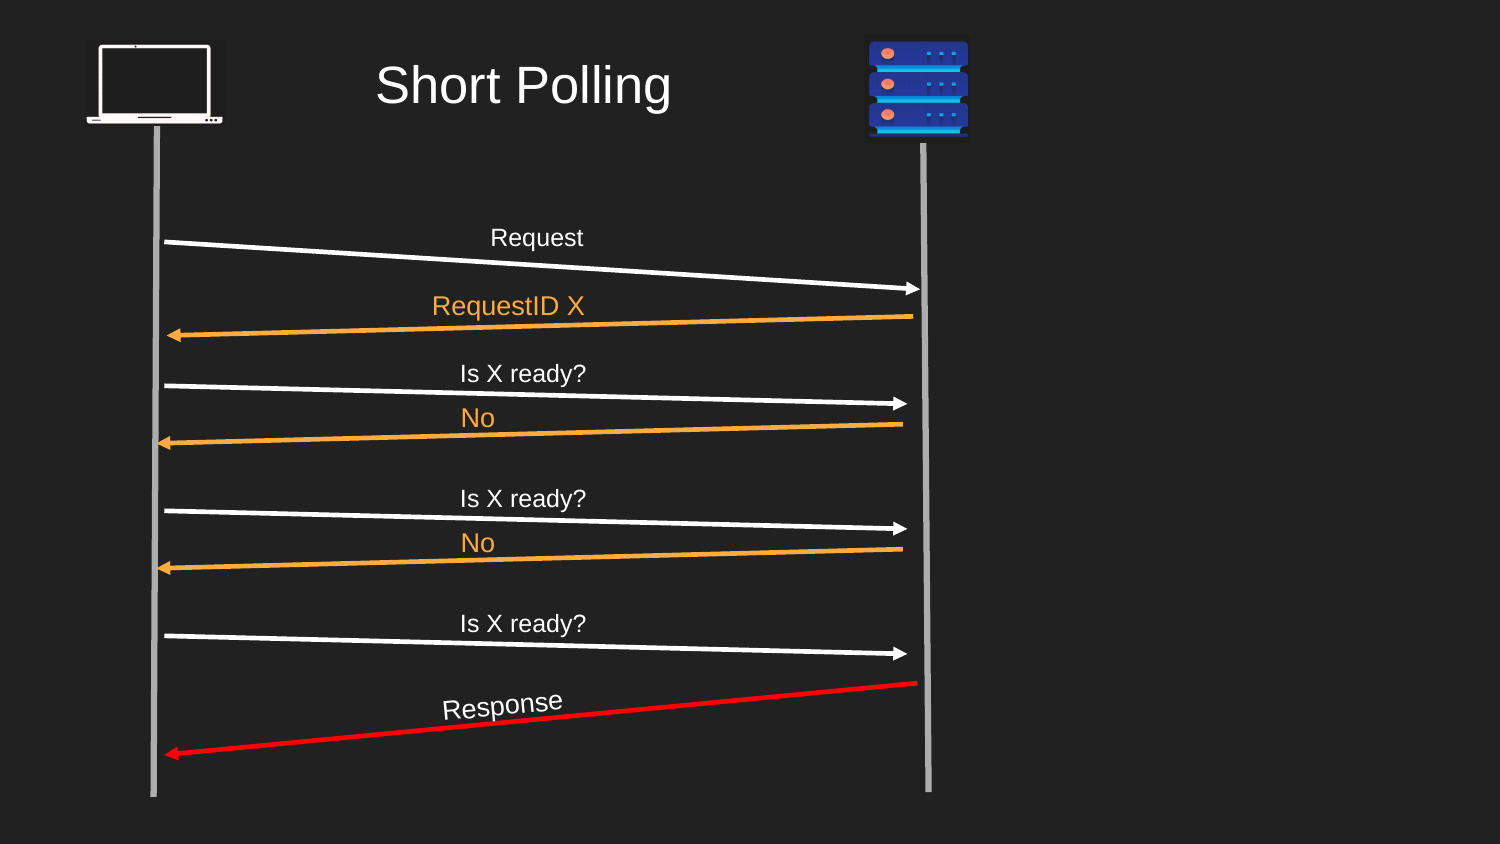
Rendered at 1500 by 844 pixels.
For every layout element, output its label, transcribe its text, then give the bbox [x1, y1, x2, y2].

picture [864, 35, 971, 143]
picture [85, 40, 226, 126]
title Short Polling [360, 36, 700, 131]
text_box Is X ready? [445, 592, 614, 652]
text_box Request [475, 206, 645, 267]
text_box RequestID X [416, 272, 606, 336]
text_box Is X ready? [445, 342, 614, 385]
text_box No [445, 385, 635, 449]
text_box Is X ready? [445, 467, 614, 510]
text_box Response [424, 664, 599, 743]
text_box No [445, 510, 635, 574]
